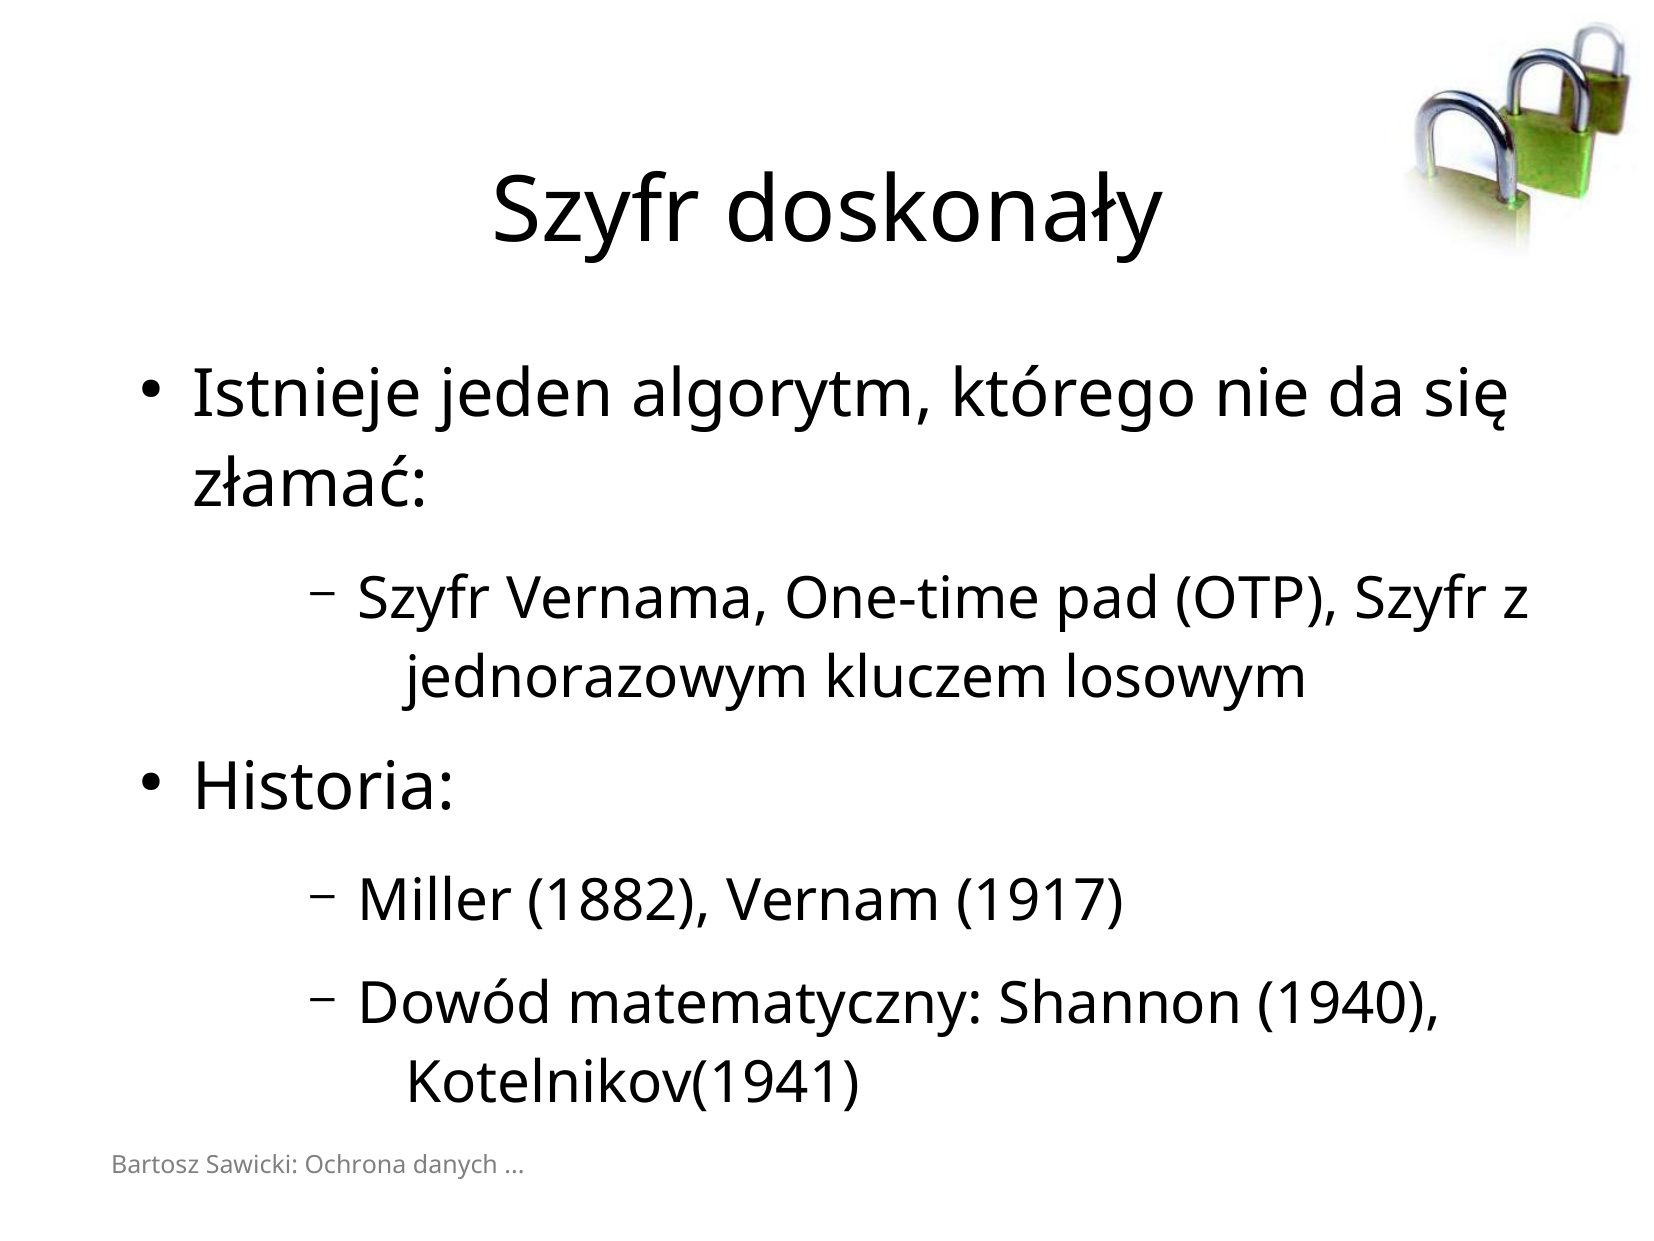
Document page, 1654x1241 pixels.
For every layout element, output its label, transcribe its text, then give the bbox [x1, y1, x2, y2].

list Istnieje jeden algorytm, którego nie da się złamać: Szyfr Vernama, One-time pad (OTP), Szyfr z jednorazowym kluczem losowym Historia: Miller (1882), Vernam (1917) Dowód matematyczny: Shannon (1940), Kotelnikov(1941) [121, 344, 1534, 1164]
title Szyfr doskonały [121, 102, 1534, 311]
picture [1385, 14, 1640, 266]
